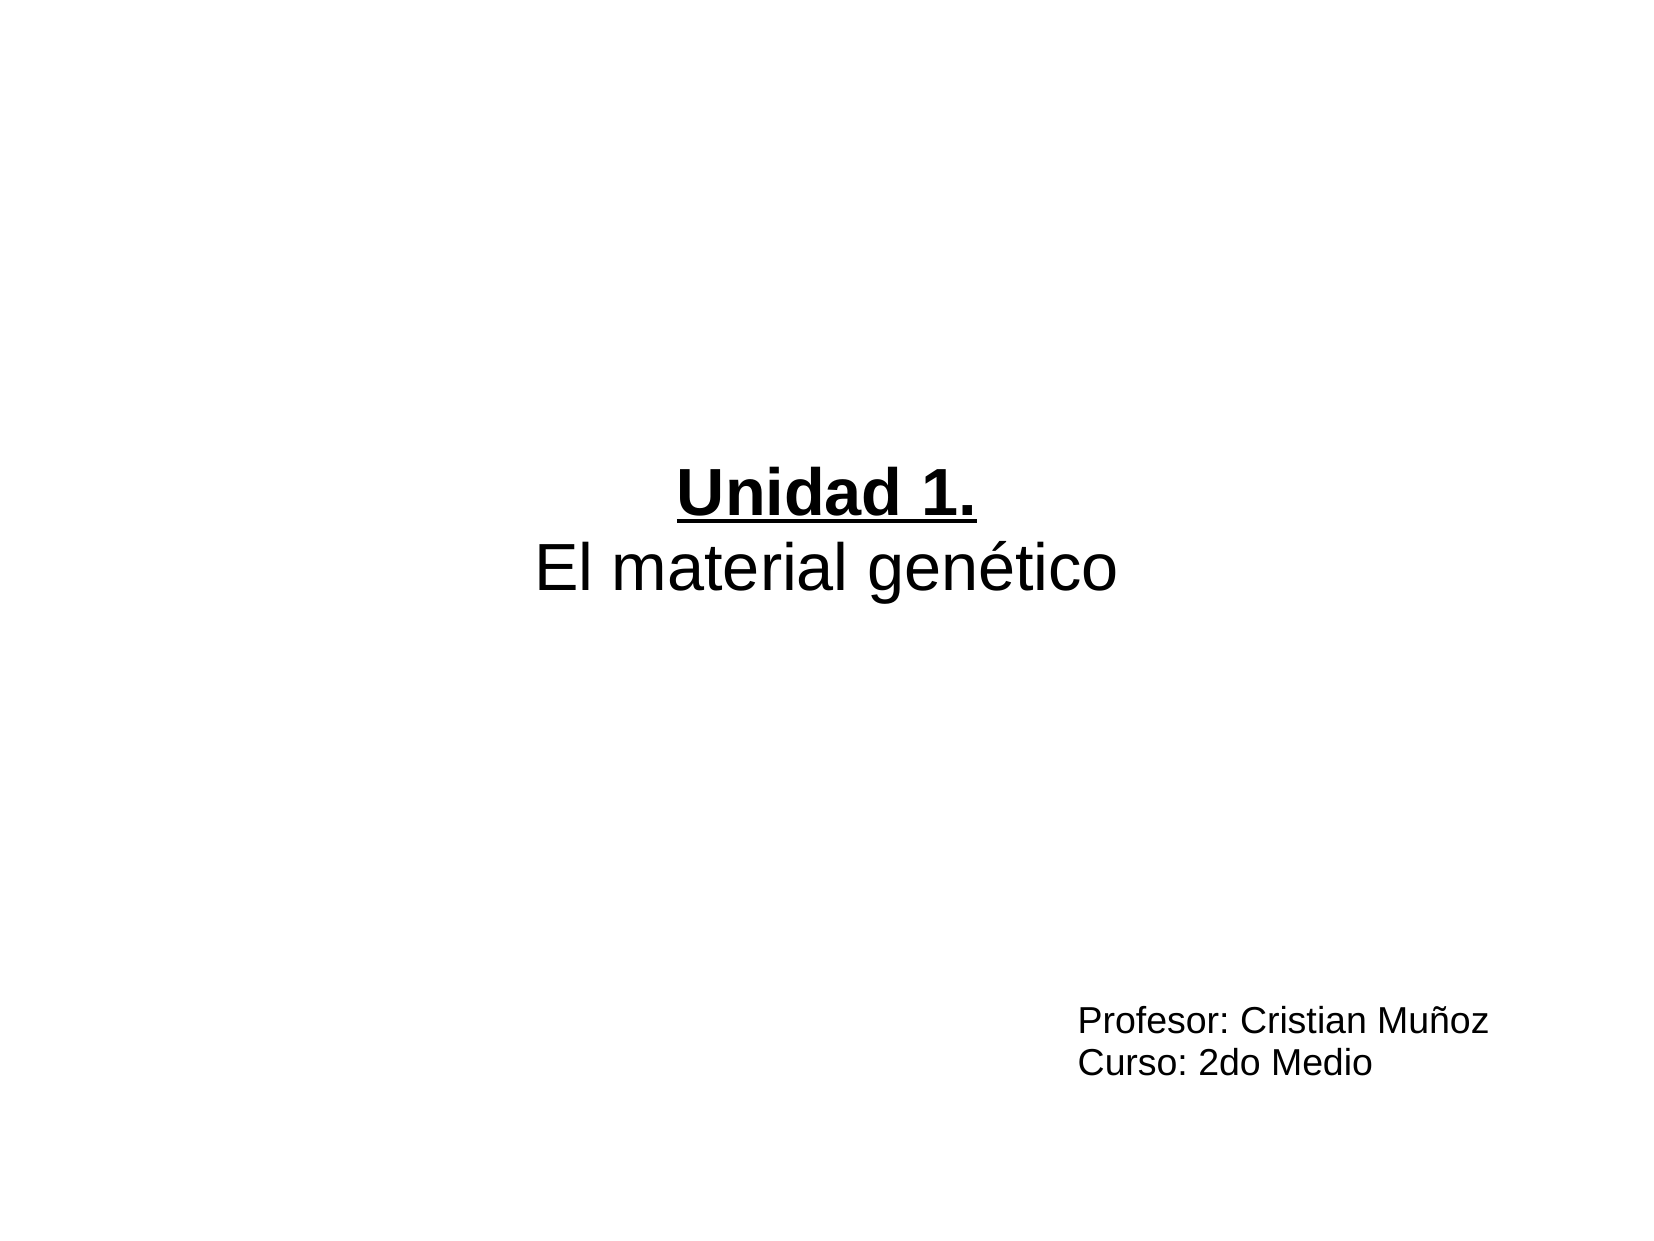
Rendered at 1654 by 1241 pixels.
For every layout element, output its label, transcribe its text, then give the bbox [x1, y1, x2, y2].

subtitle Unidad 1. El material genético [82, 49, 1571, 1010]
text_box Profesor: Cristian Muñoz Curso: 2do Medio [1062, 992, 1512, 1091]
